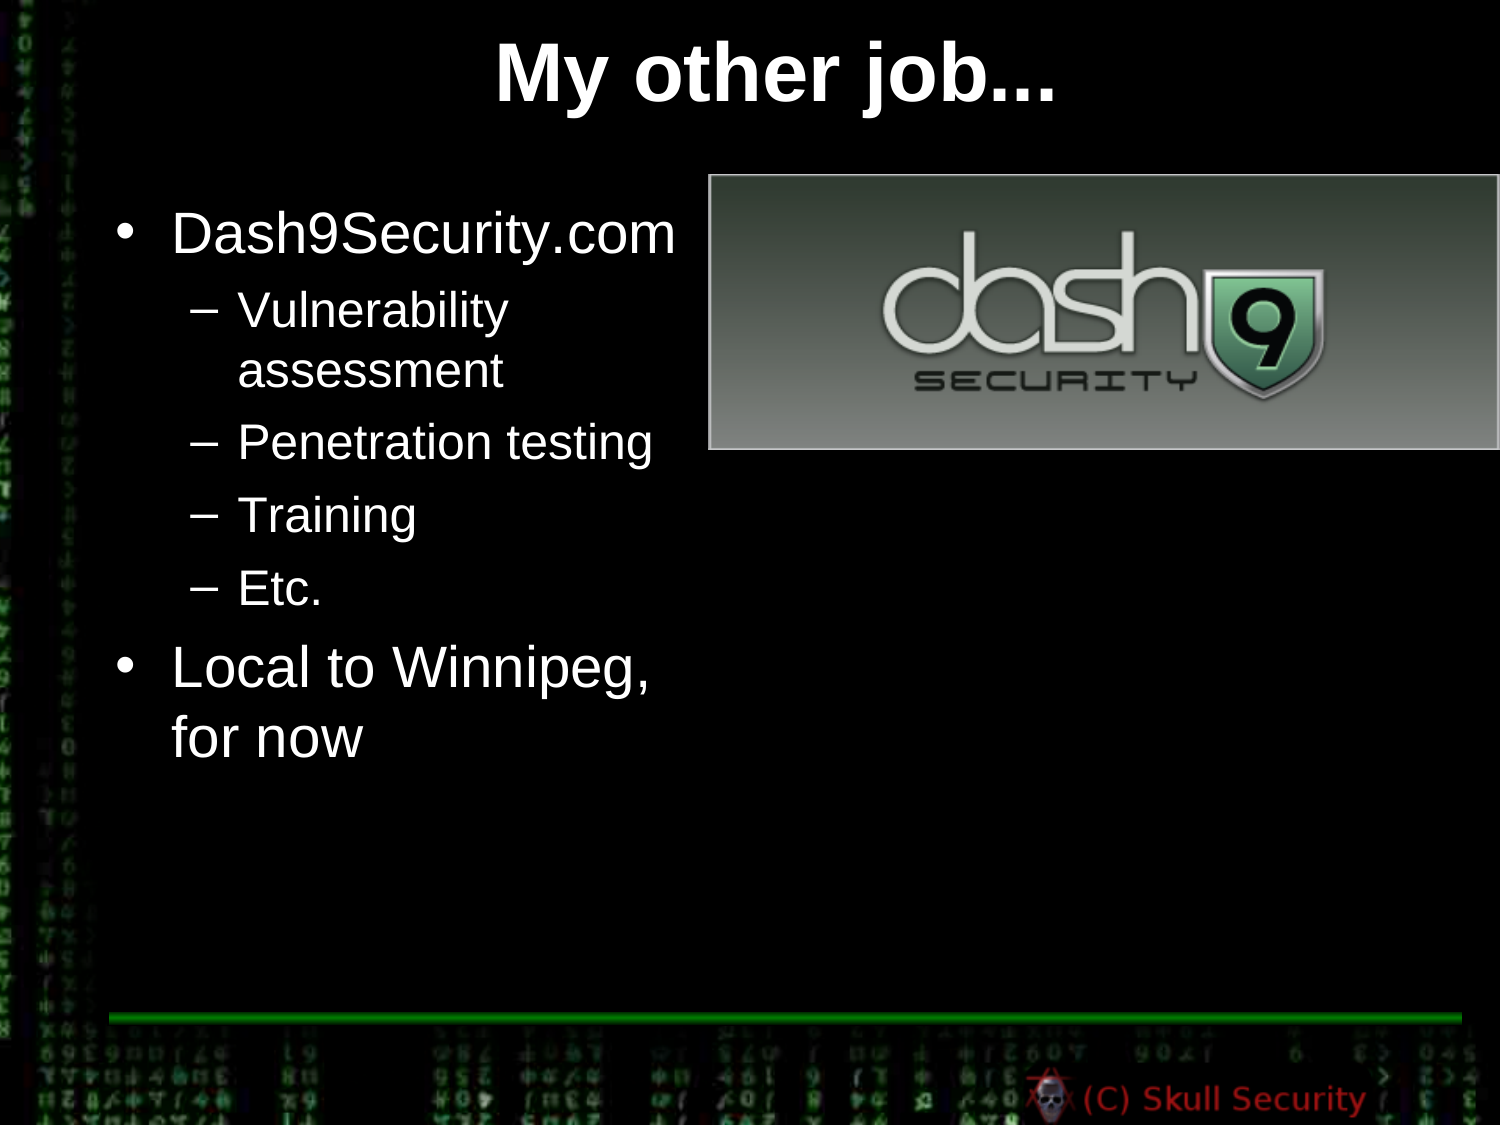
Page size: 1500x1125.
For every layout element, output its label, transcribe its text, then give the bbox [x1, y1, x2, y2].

title My other job... [103, 5, 1450, 131]
list Dash9Security.com Vulnerability assessment Penetration testing Training Etc. Local to Winnipeg, for now [112, 187, 713, 931]
picture [0, 0, 1500, 1125]
